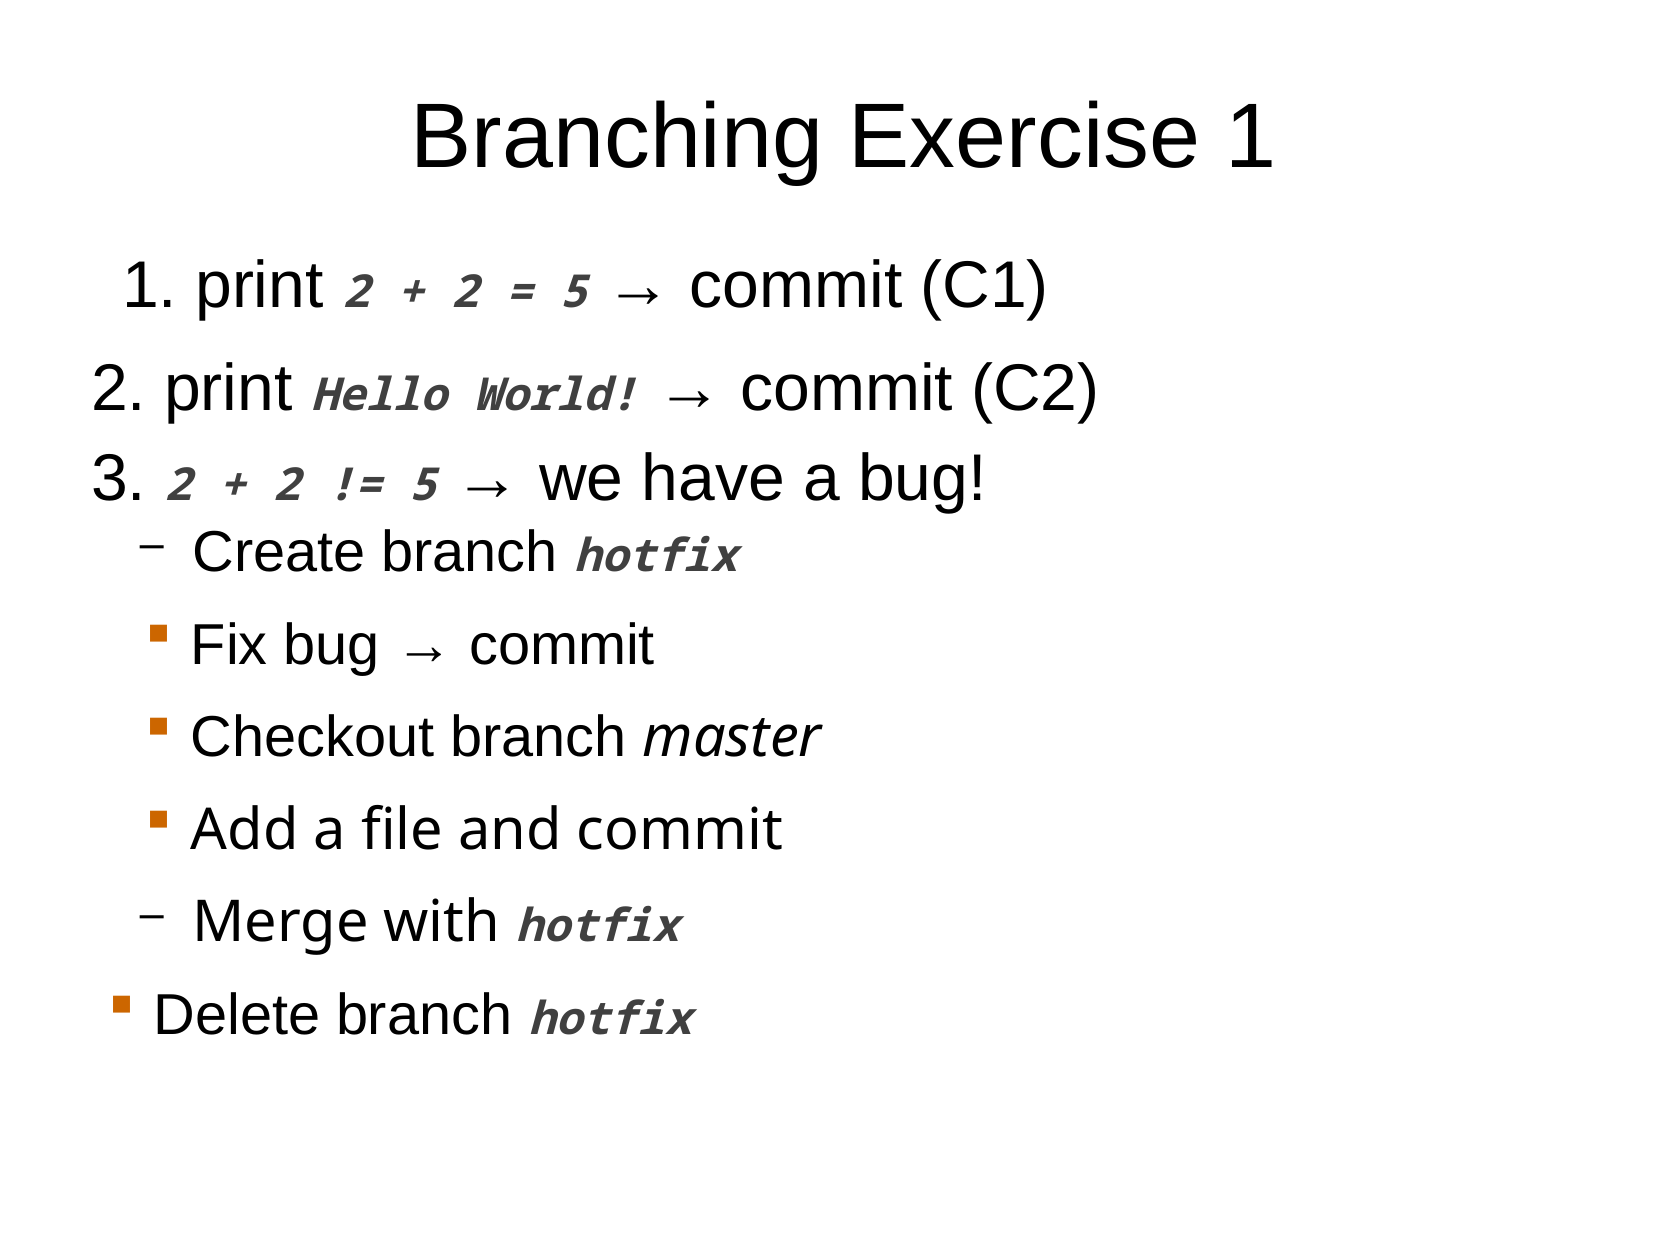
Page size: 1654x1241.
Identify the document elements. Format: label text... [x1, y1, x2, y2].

list 1. print 2 + 2 = 5 → commit (C1) 2. print Hello World! → commit (C2) 3. 2 + 2 != 5 → we have a bug! Create branch hotfix Fix bug → commit Checkout branch master Add a file and commit Merge with hotfix Delete branch hotfix [0, 234, 1654, 1061]
title Branching Exercise 1 [0, 27, 1654, 234]
